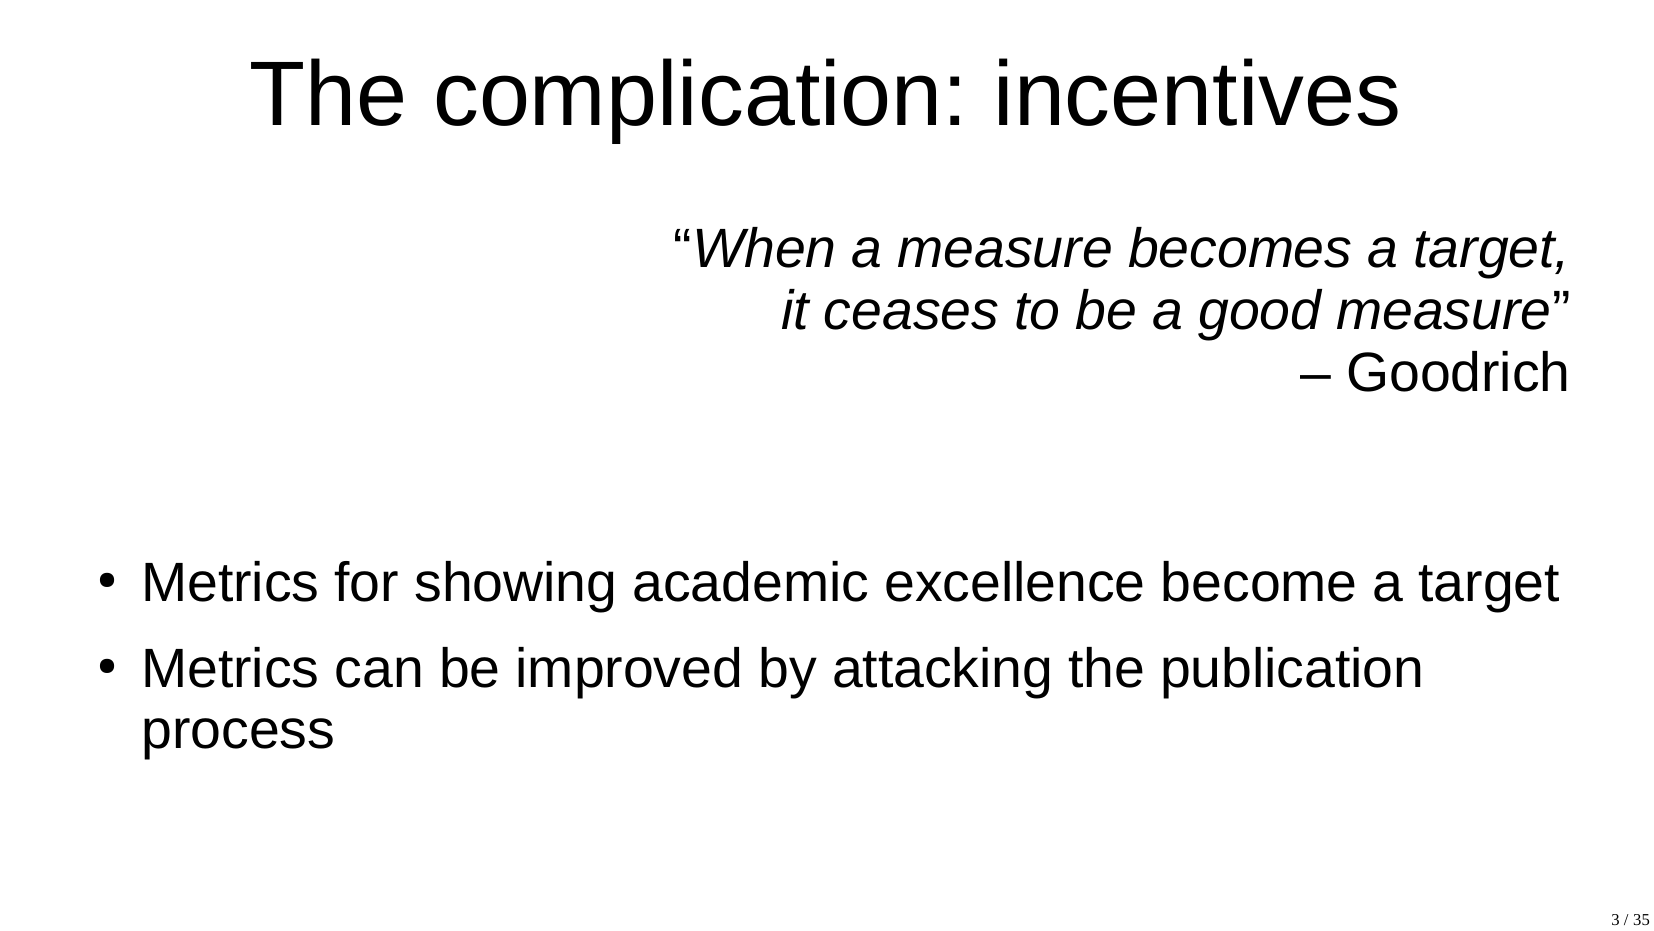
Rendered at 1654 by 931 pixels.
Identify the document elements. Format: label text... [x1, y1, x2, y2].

title The complication: incentives [82, 37, 1571, 151]
list “When a measure becomes a target, it ceases to be a good measure” – Goodrich Metrics for showing academic excellence become a target Metrics can be improved by attacking the publication process [82, 217, 1571, 826]
